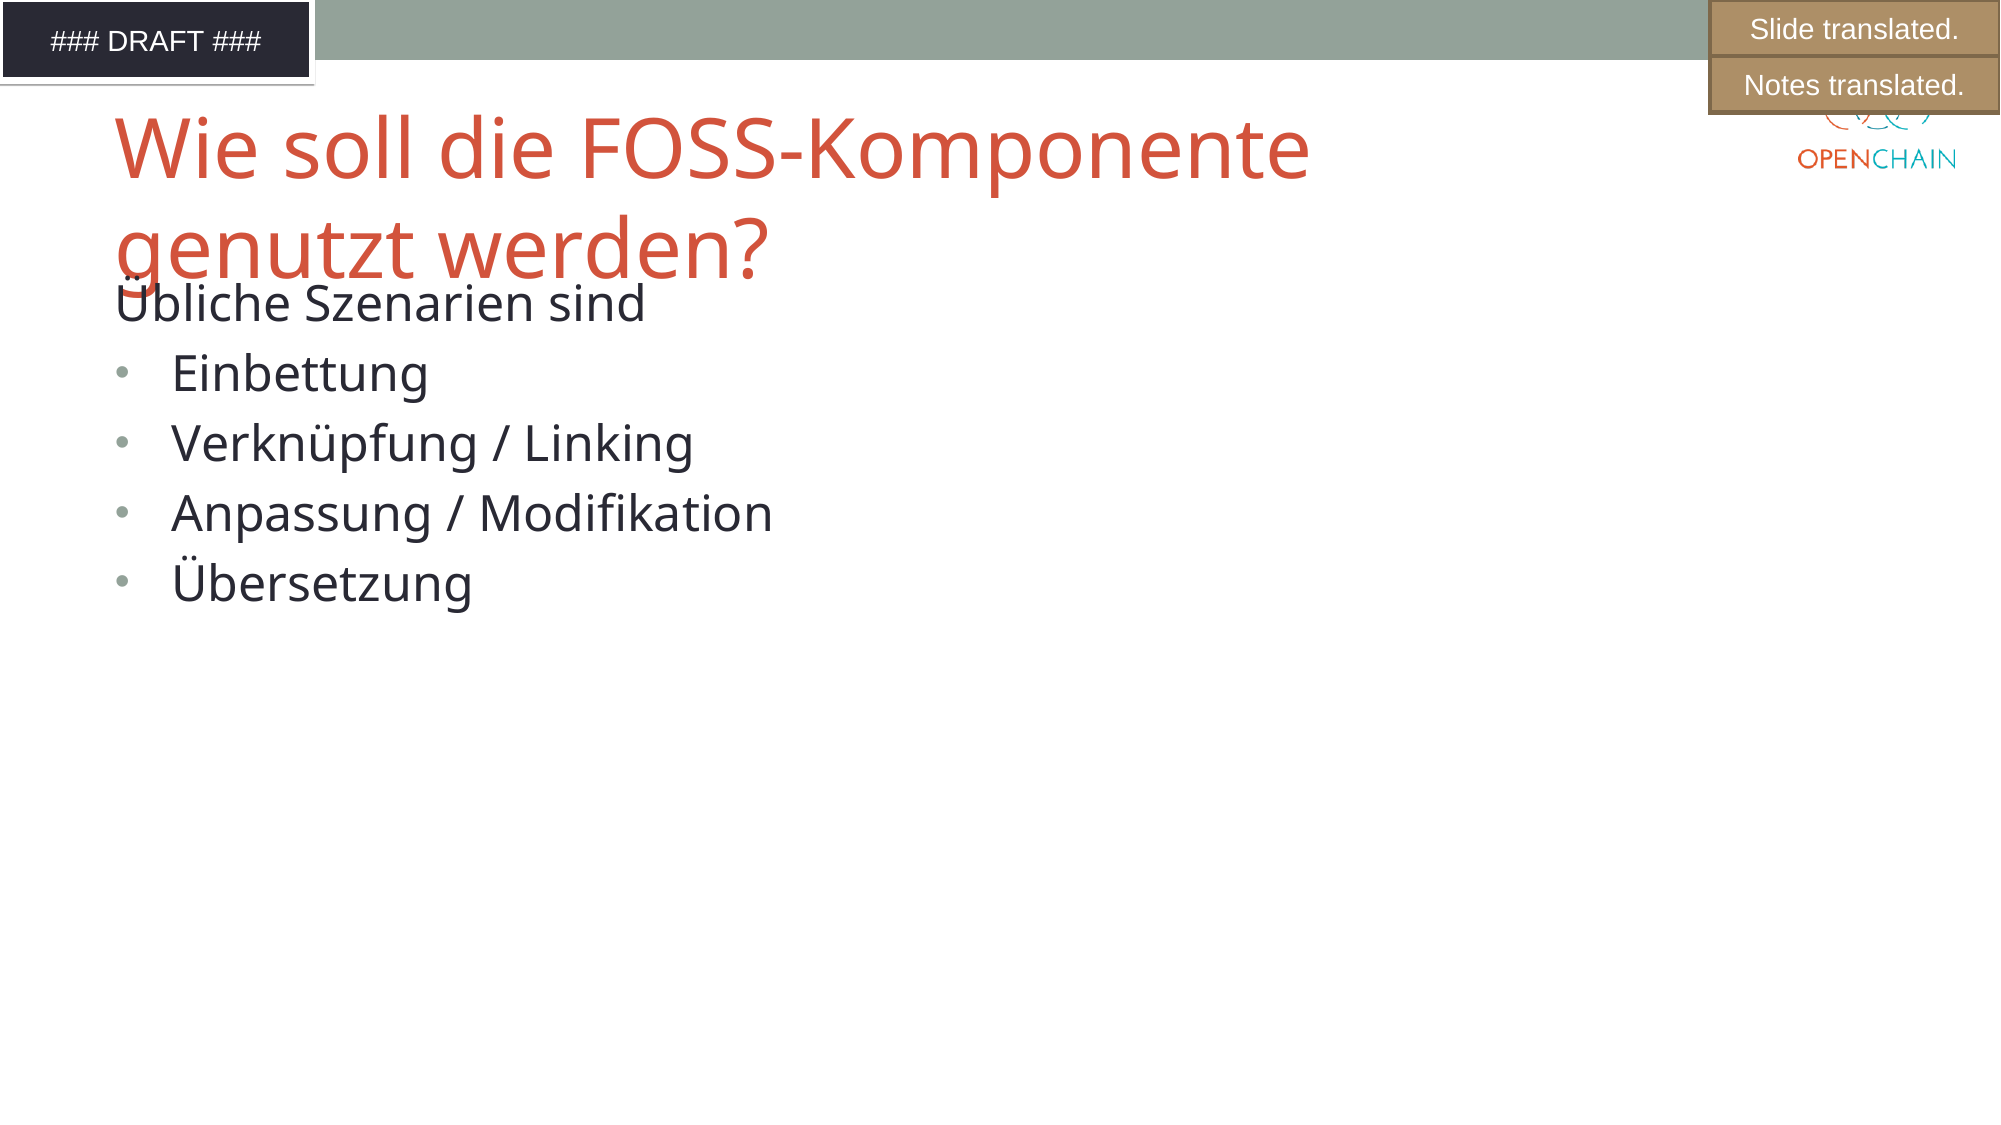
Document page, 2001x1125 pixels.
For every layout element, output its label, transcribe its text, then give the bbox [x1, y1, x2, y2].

title Wie soll die FOSS-Komponente genutzt werden? [99, 87, 1782, 251]
text_box Notes translated. [1710, 56, 2000, 113]
list Übliche Szenarien sind Einbettung Verknüpfung / Linking Anpassung / Modifikation Übersetzung [99, 263, 1900, 1064]
text_box Slide translated. [1710, 0, 2000, 56]
